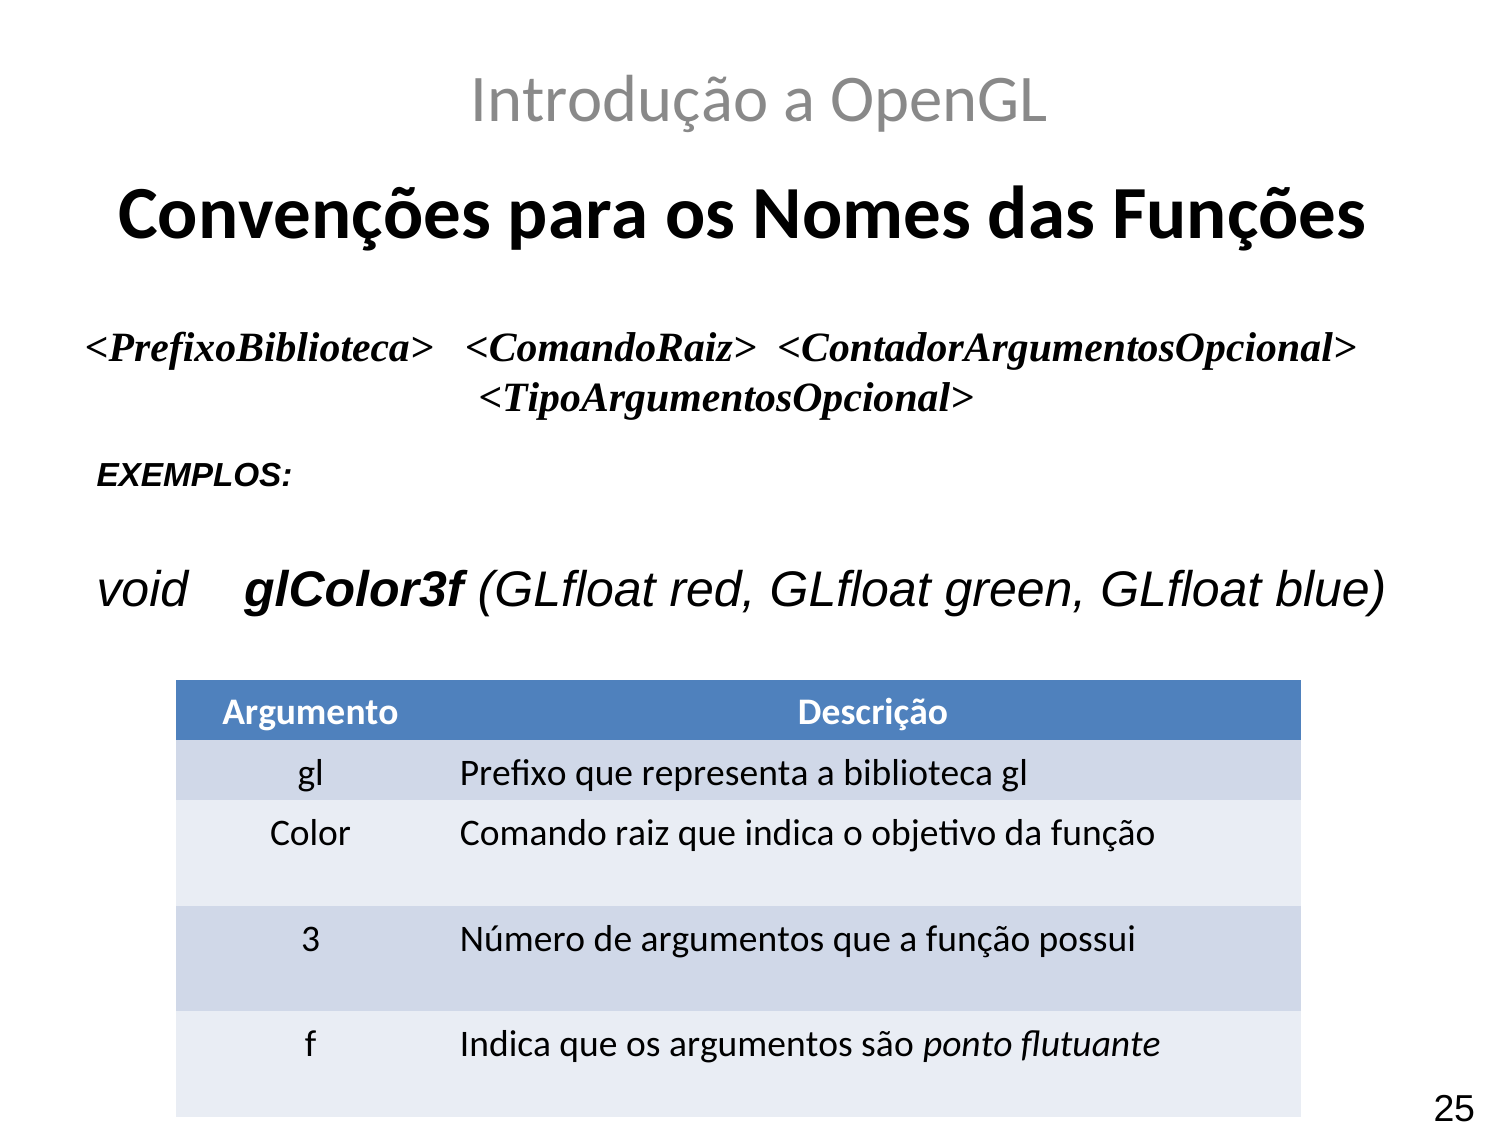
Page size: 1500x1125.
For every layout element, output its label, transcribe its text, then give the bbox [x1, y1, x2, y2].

table_cell Color [176, 800, 445, 906]
text_box 25 [1418, 1075, 1490, 1125]
table_cell Comando raiz que indica o objetivo da função [445, 800, 1301, 906]
table_cell Indica que os argumentos são ponto flutuante [445, 1011, 1301, 1117]
title Convenções para os Nomes das Funções [93, 110, 1393, 307]
table_cell 3 [176, 906, 445, 1011]
table_header Descrição [445, 680, 1301, 740]
text_box EXEMPLOS: void glColor3f (GLfloat red, GLfloat green, GLfloat blue) [81, 527, 1489, 587]
text_box Introdução a OpenGL [234, 46, 1285, 188]
table_cell Número de argumentos que a função possui [445, 906, 1301, 1011]
text_box <PrefixoBiblioteca> <ComandoRaiz> <ContadorArgumentosOpcional> <TipoArgumentosOpcional> [0, 333, 1500, 458]
table_cell gl [176, 740, 445, 800]
table_header Argumento [176, 680, 445, 740]
table_cell f [176, 1011, 445, 1117]
table_cell Prefixo que representa a biblioteca gl [445, 740, 1301, 800]
